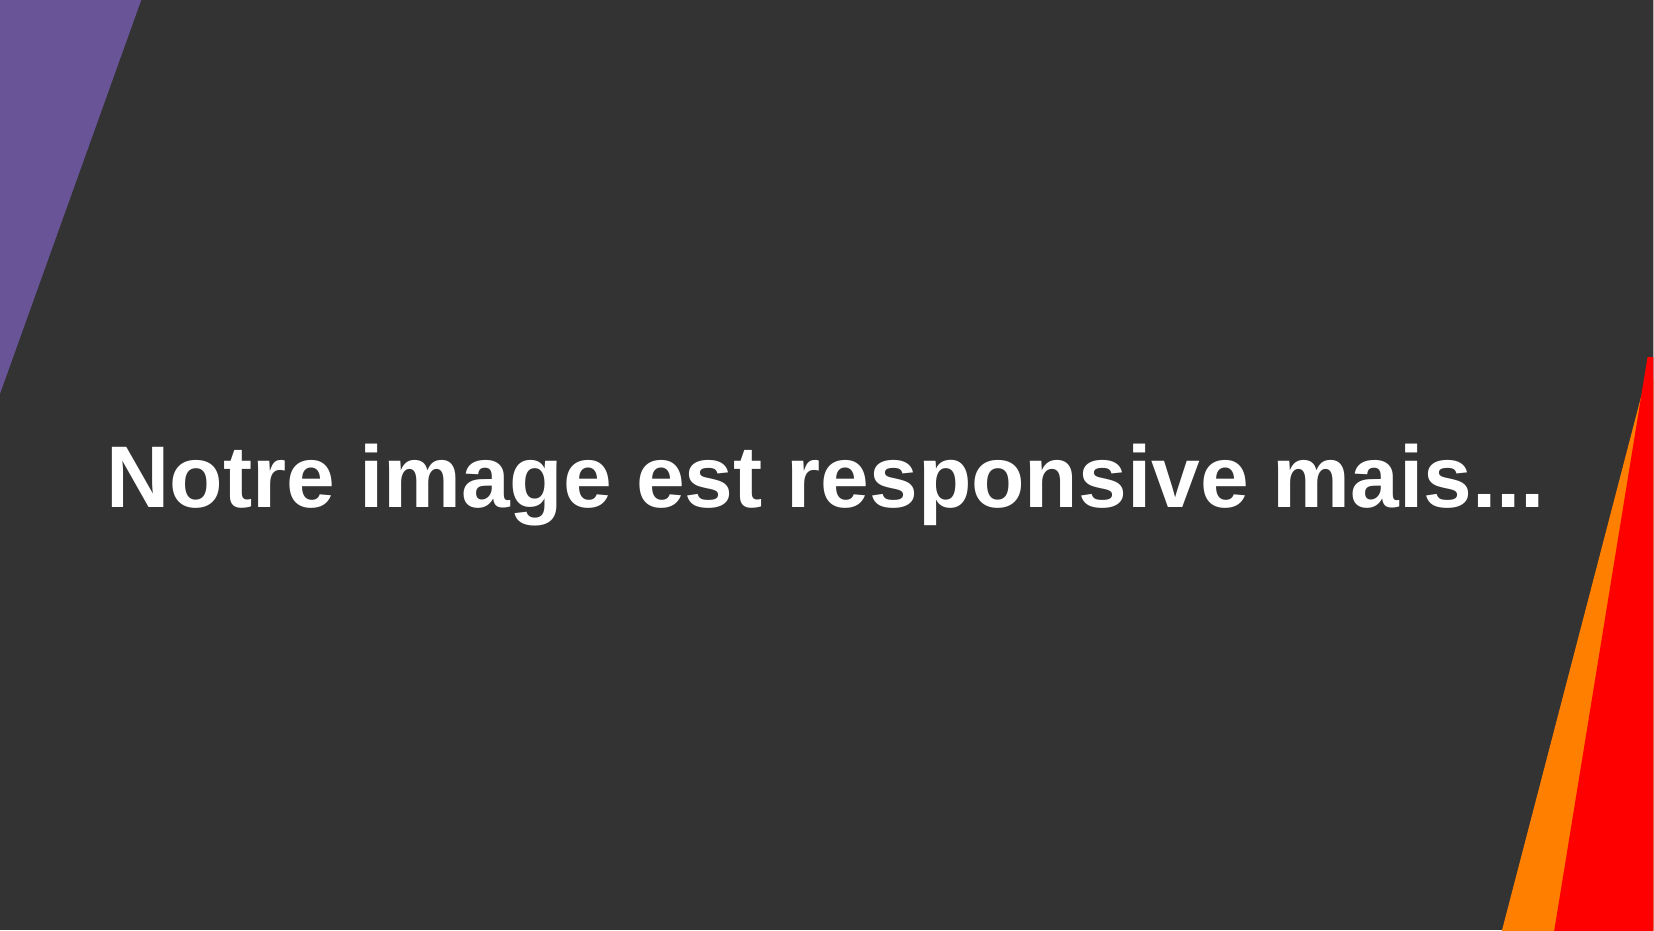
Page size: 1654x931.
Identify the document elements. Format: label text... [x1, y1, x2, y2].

title Notre image est responsive mais... [31, 428, 1622, 527]
text_box [0, 0, 142, 394]
text_box [1501, 356, 1654, 931]
